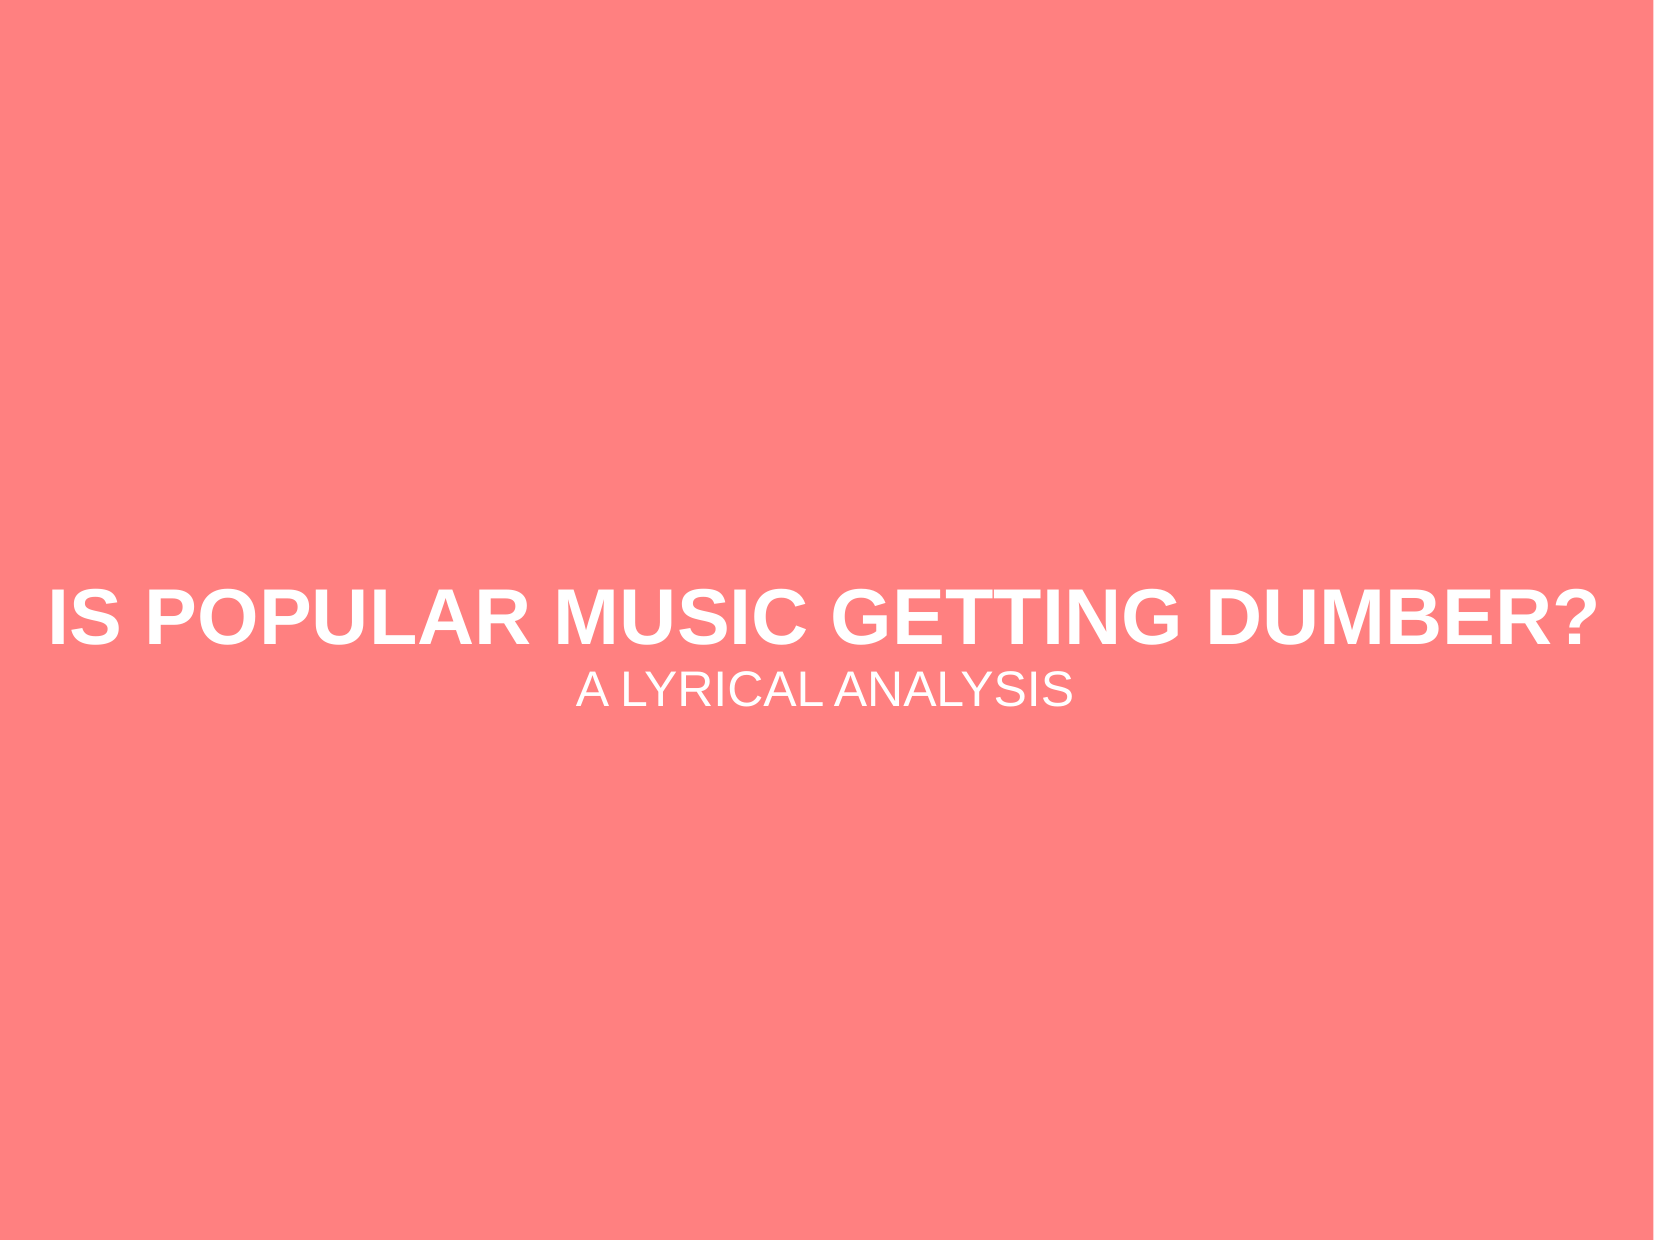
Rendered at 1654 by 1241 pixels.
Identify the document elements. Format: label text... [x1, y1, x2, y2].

subtitle IS POPULAR MUSIC GETTING DUMBER? A LYRICAL ANALYSIS [15, 164, 1636, 1125]
